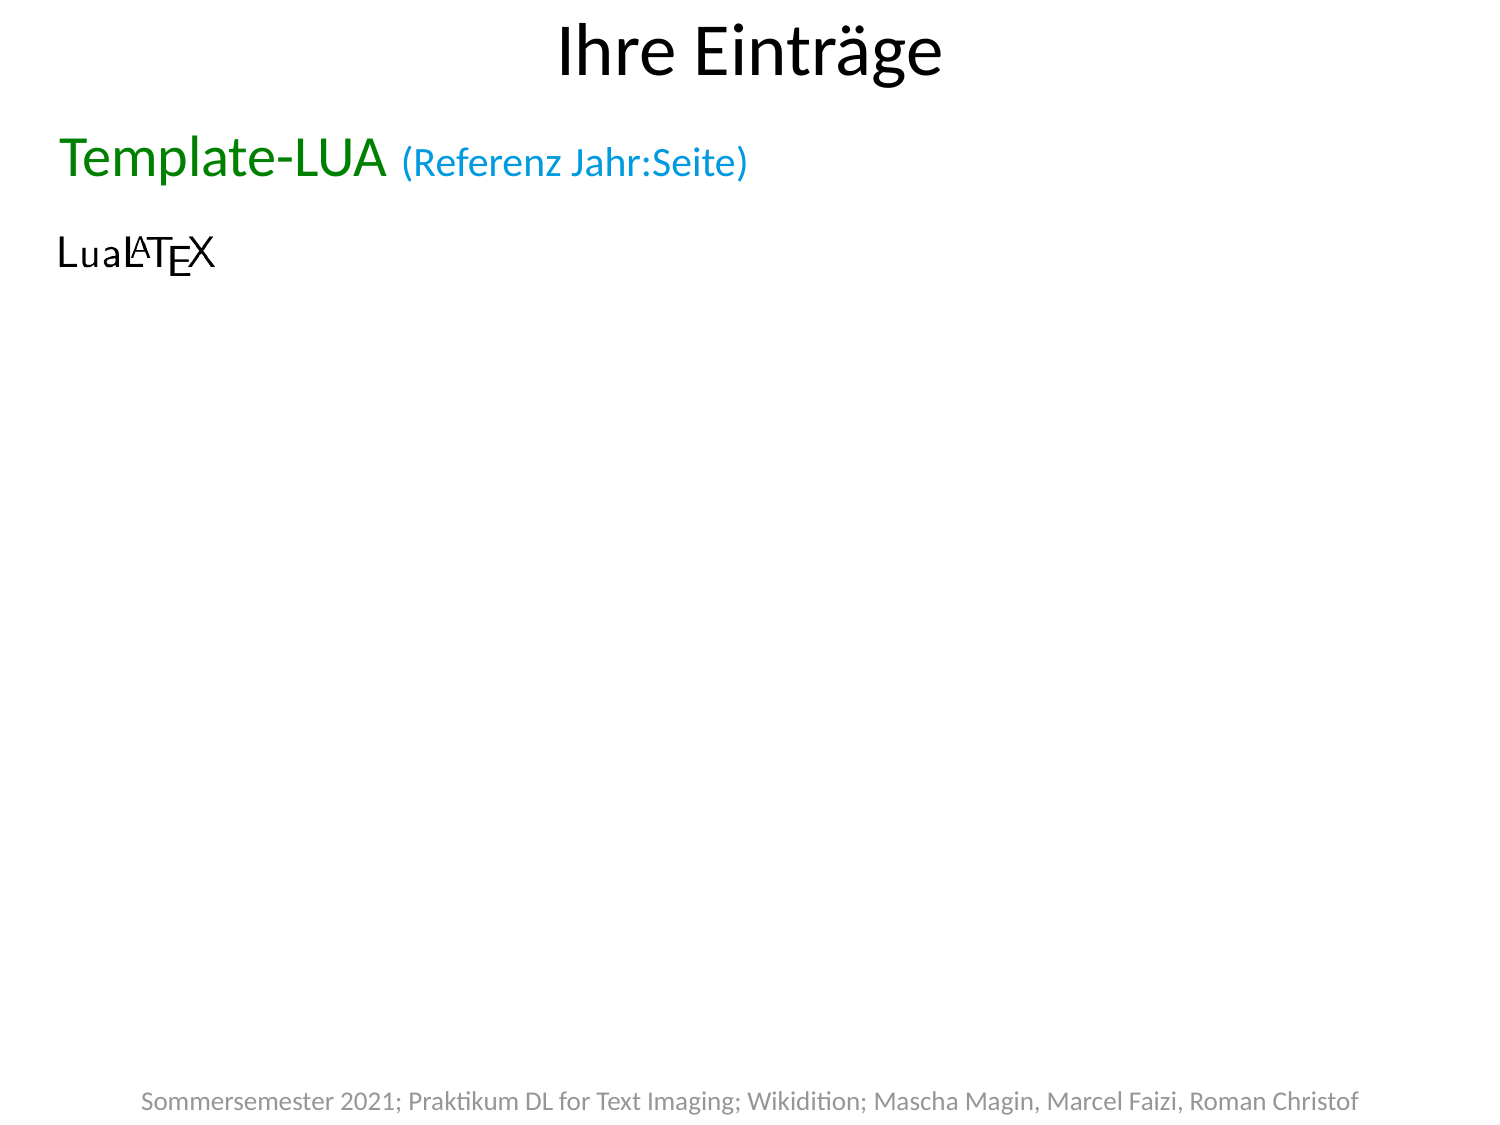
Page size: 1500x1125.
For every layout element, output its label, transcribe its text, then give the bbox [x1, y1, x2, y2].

list Template-LUA (Referenz Jahr:Seite) [0, 118, 1500, 189]
picture [59, 236, 215, 276]
title Ihre Einträge [0, 0, 1500, 91]
